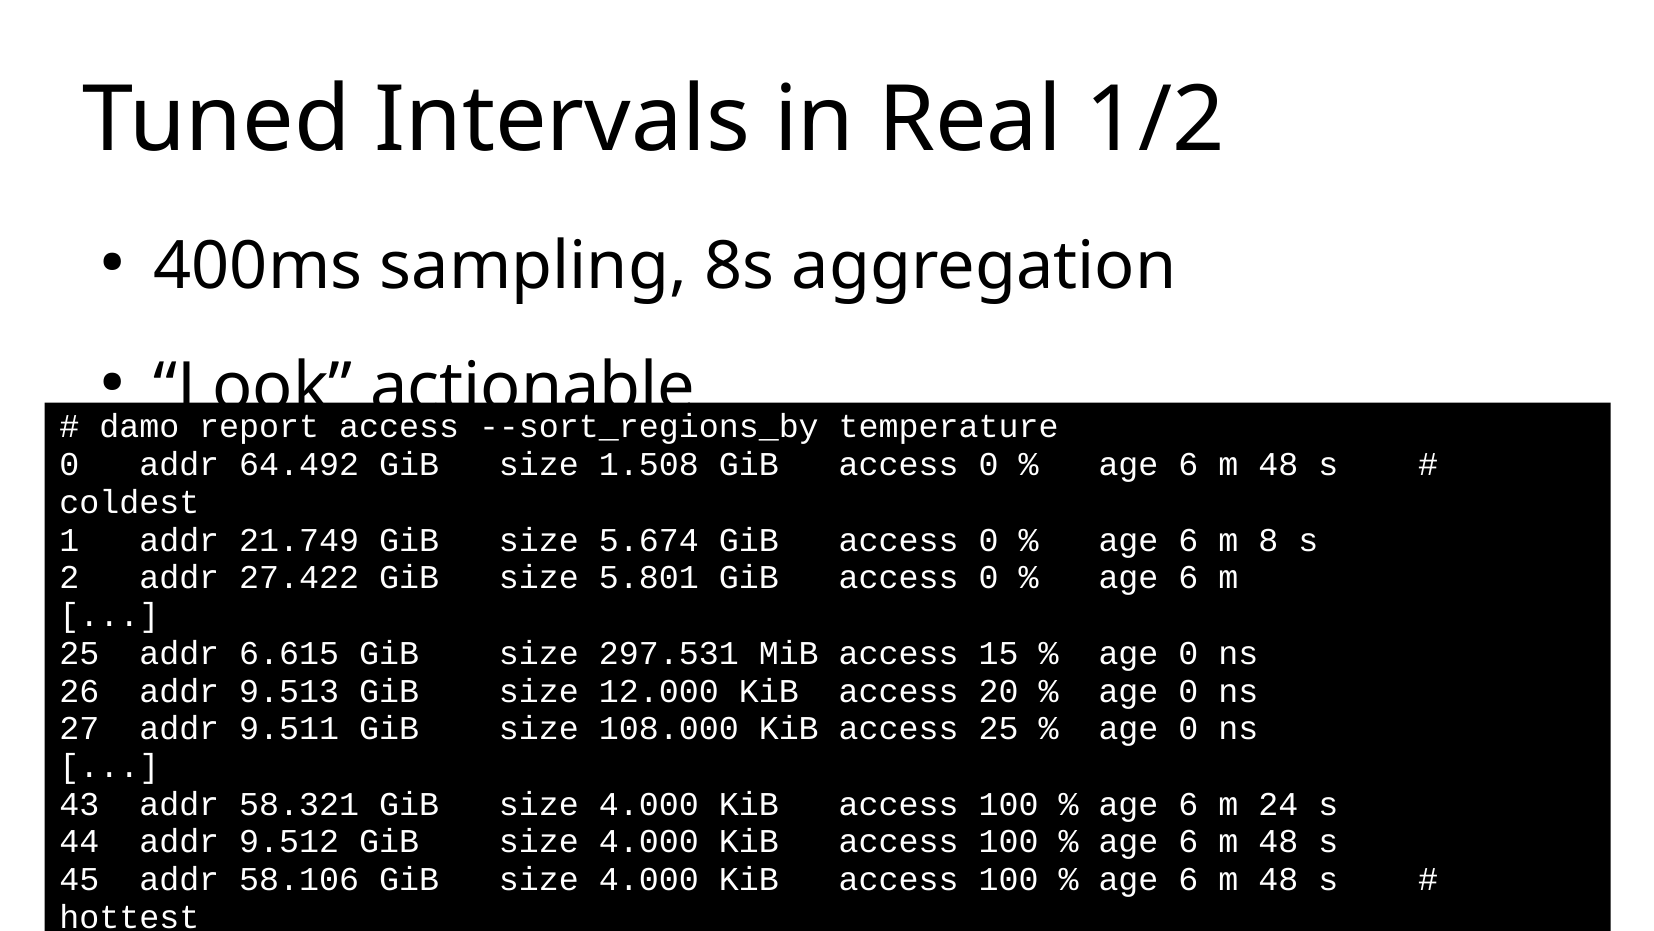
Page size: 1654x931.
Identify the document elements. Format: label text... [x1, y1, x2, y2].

text_box # damo report access --sort_regions_by temperature 0 addr 64.492 GiB size 1.508 GiB access 0 % age 6 m 48 s # coldest 1 addr 21.749 GiB size 5.674 GiB access 0 % age 6 m 8 s 2 addr 27.422 GiB size 5.801 GiB access 0 % age 6 m [...] 25 addr 6.615 GiB size 297.531 MiB access 15 % age 0 ns 26 addr 9.513 GiB size 12.000 KiB access 20 % age 0 ns 27 addr 9.511 GiB size 108.000 KiB access 25 % age 0 ns [...] 43 addr 58.321 GiB size 4.000 KiB access 100 % age 6 m 24 s 44 addr 9.512 GiB size 4.000 KiB access 100 % age 6 m 48 s 45 addr 58.106 GiB size 4.000 KiB access 100 % age 6 m 48 s # hottest total size: 62.000 GiB [44, 402, 1611, 909]
list 400ms sampling, 8s aggregation “Look” actionable [82, 217, 1571, 402]
title Tuned Intervals in Real 1/2 [82, 37, 1571, 193]
